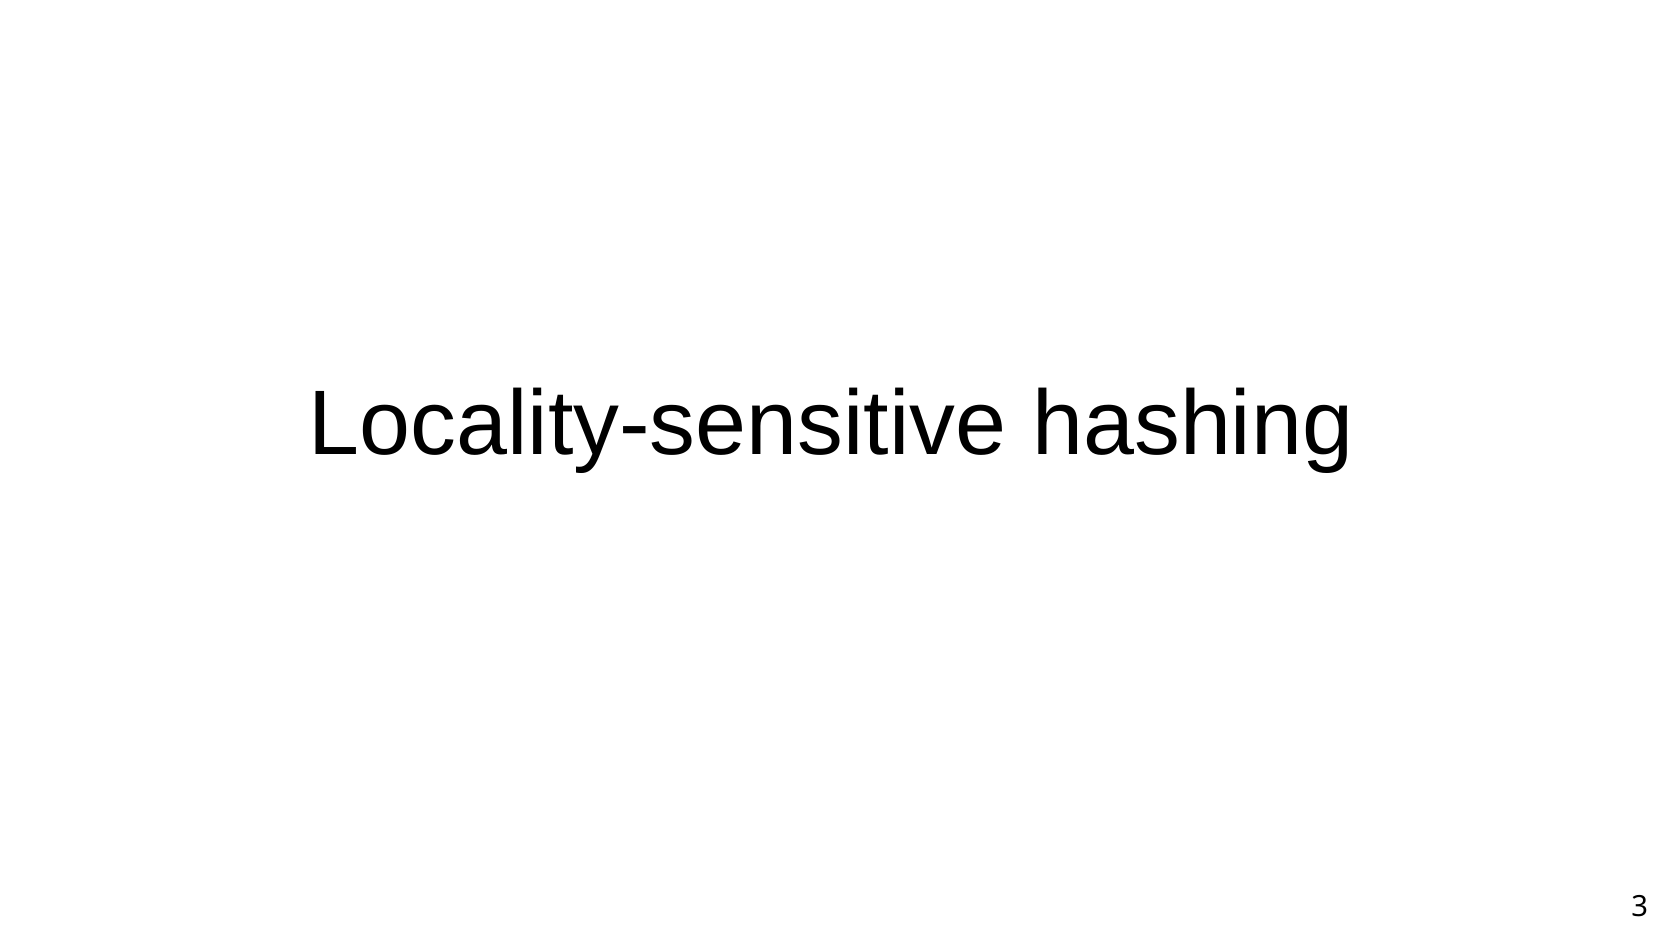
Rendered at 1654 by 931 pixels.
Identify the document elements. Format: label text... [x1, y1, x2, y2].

title Locality-sensitive hashing [87, 345, 1576, 501]
